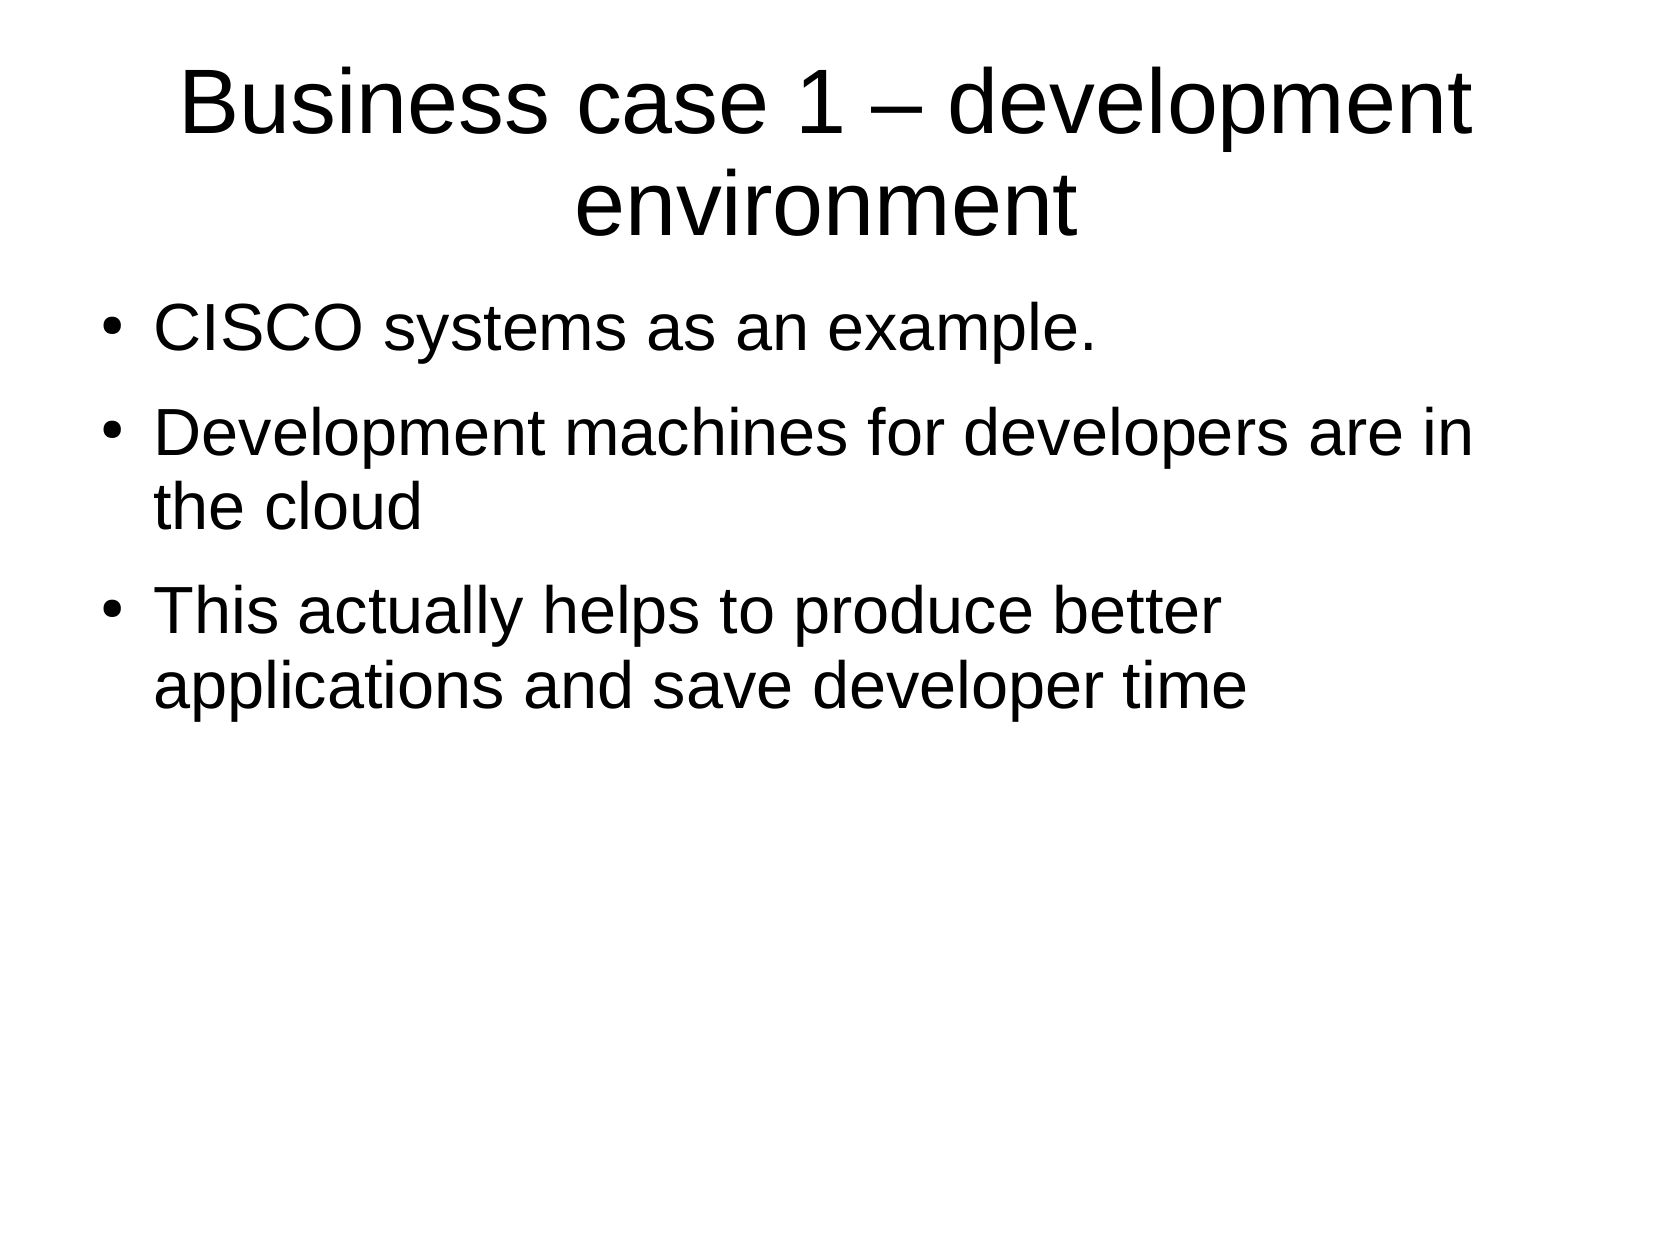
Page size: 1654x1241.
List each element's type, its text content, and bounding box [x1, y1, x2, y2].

title Business case 1 – development environment [82, 49, 1571, 257]
list CISCO systems as an example. Development machines for developers are in the cloud This actually helps to produce better applications and save developer time [82, 290, 1538, 1010]
